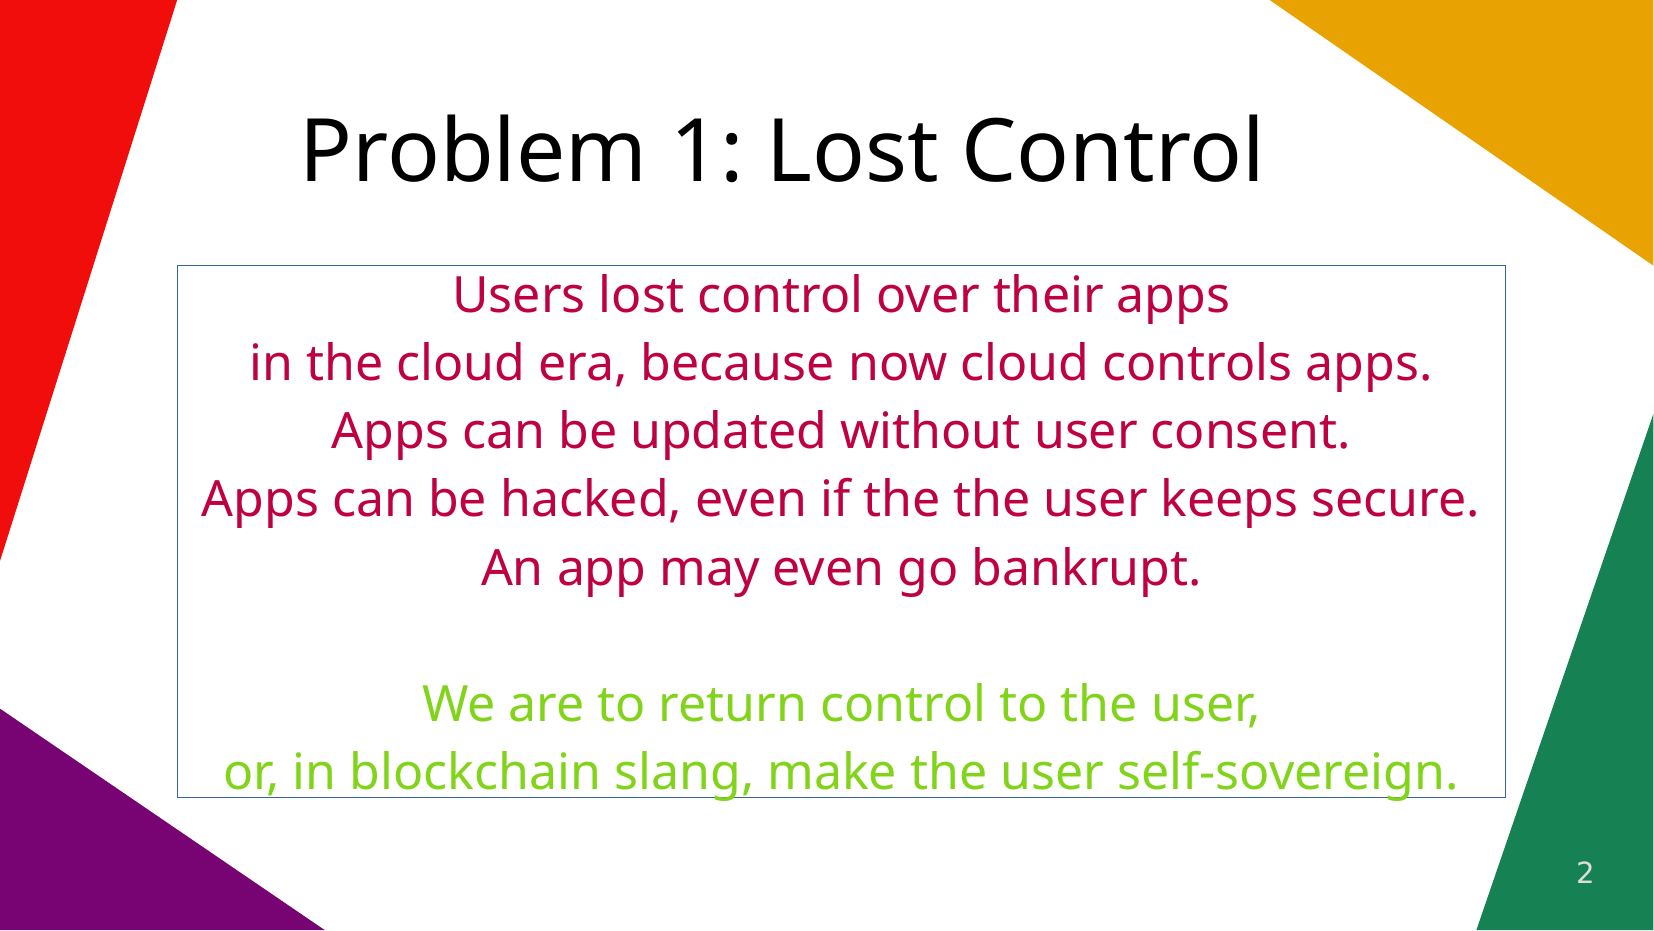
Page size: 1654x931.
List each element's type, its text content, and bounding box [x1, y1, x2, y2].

text_box Users lost control over their apps in the cloud era, because now cloud controls apps. Apps can be updated without user consent. Apps can be hacked, even if the the user keeps secure. An app may even go bankrupt. We are to return control to the user, or, in blockchain slang, make the user self-sovereign. [177, 265, 1506, 798]
text_box Problem 1: Lost Control [383, 59, 1182, 237]
